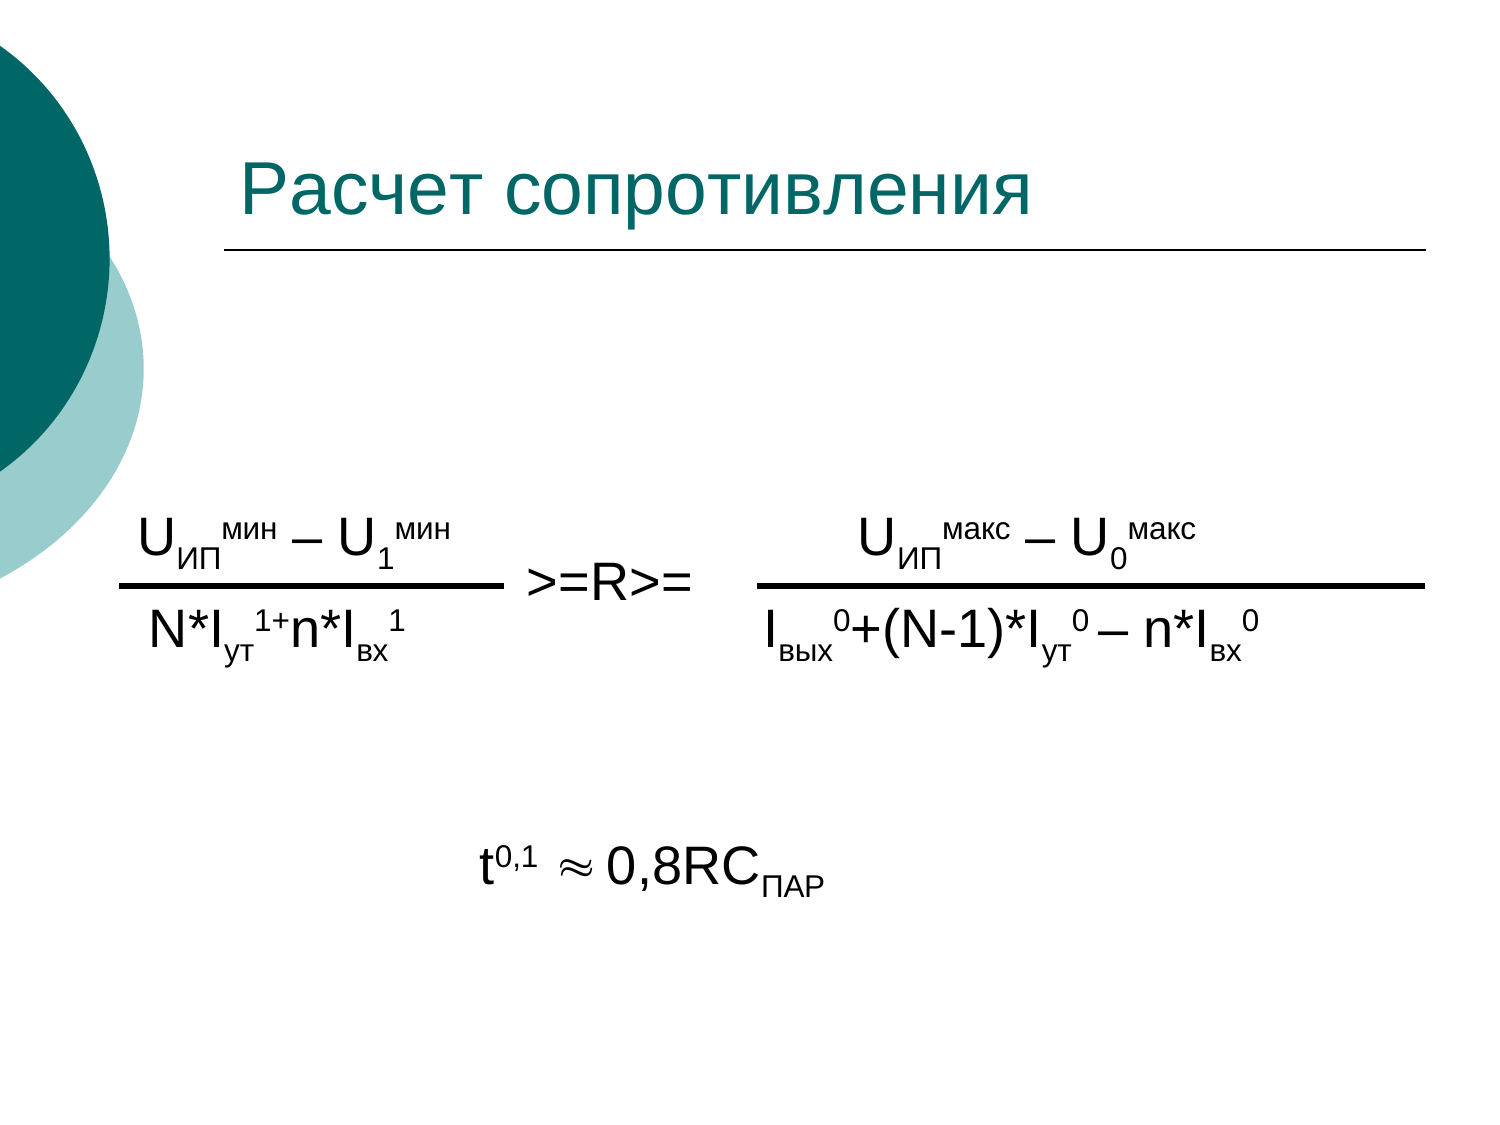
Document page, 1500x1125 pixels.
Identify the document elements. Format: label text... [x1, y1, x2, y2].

text_box >=R>= [548, 538, 761, 620]
text_box Iвых0+(N-1)*Iут0 – n*Iвх0 [748, 586, 1481, 676]
text_box N*Iут1+n*Iвх1 [134, 586, 548, 676]
text_box t0,1  0,8RCПАР [464, 822, 1056, 912]
text_box UИПмин – U1мин [122, 493, 560, 584]
text_box UИПмакс – U0макс [843, 493, 1281, 584]
title Расчет сопротивления [224, 49, 1425, 237]
